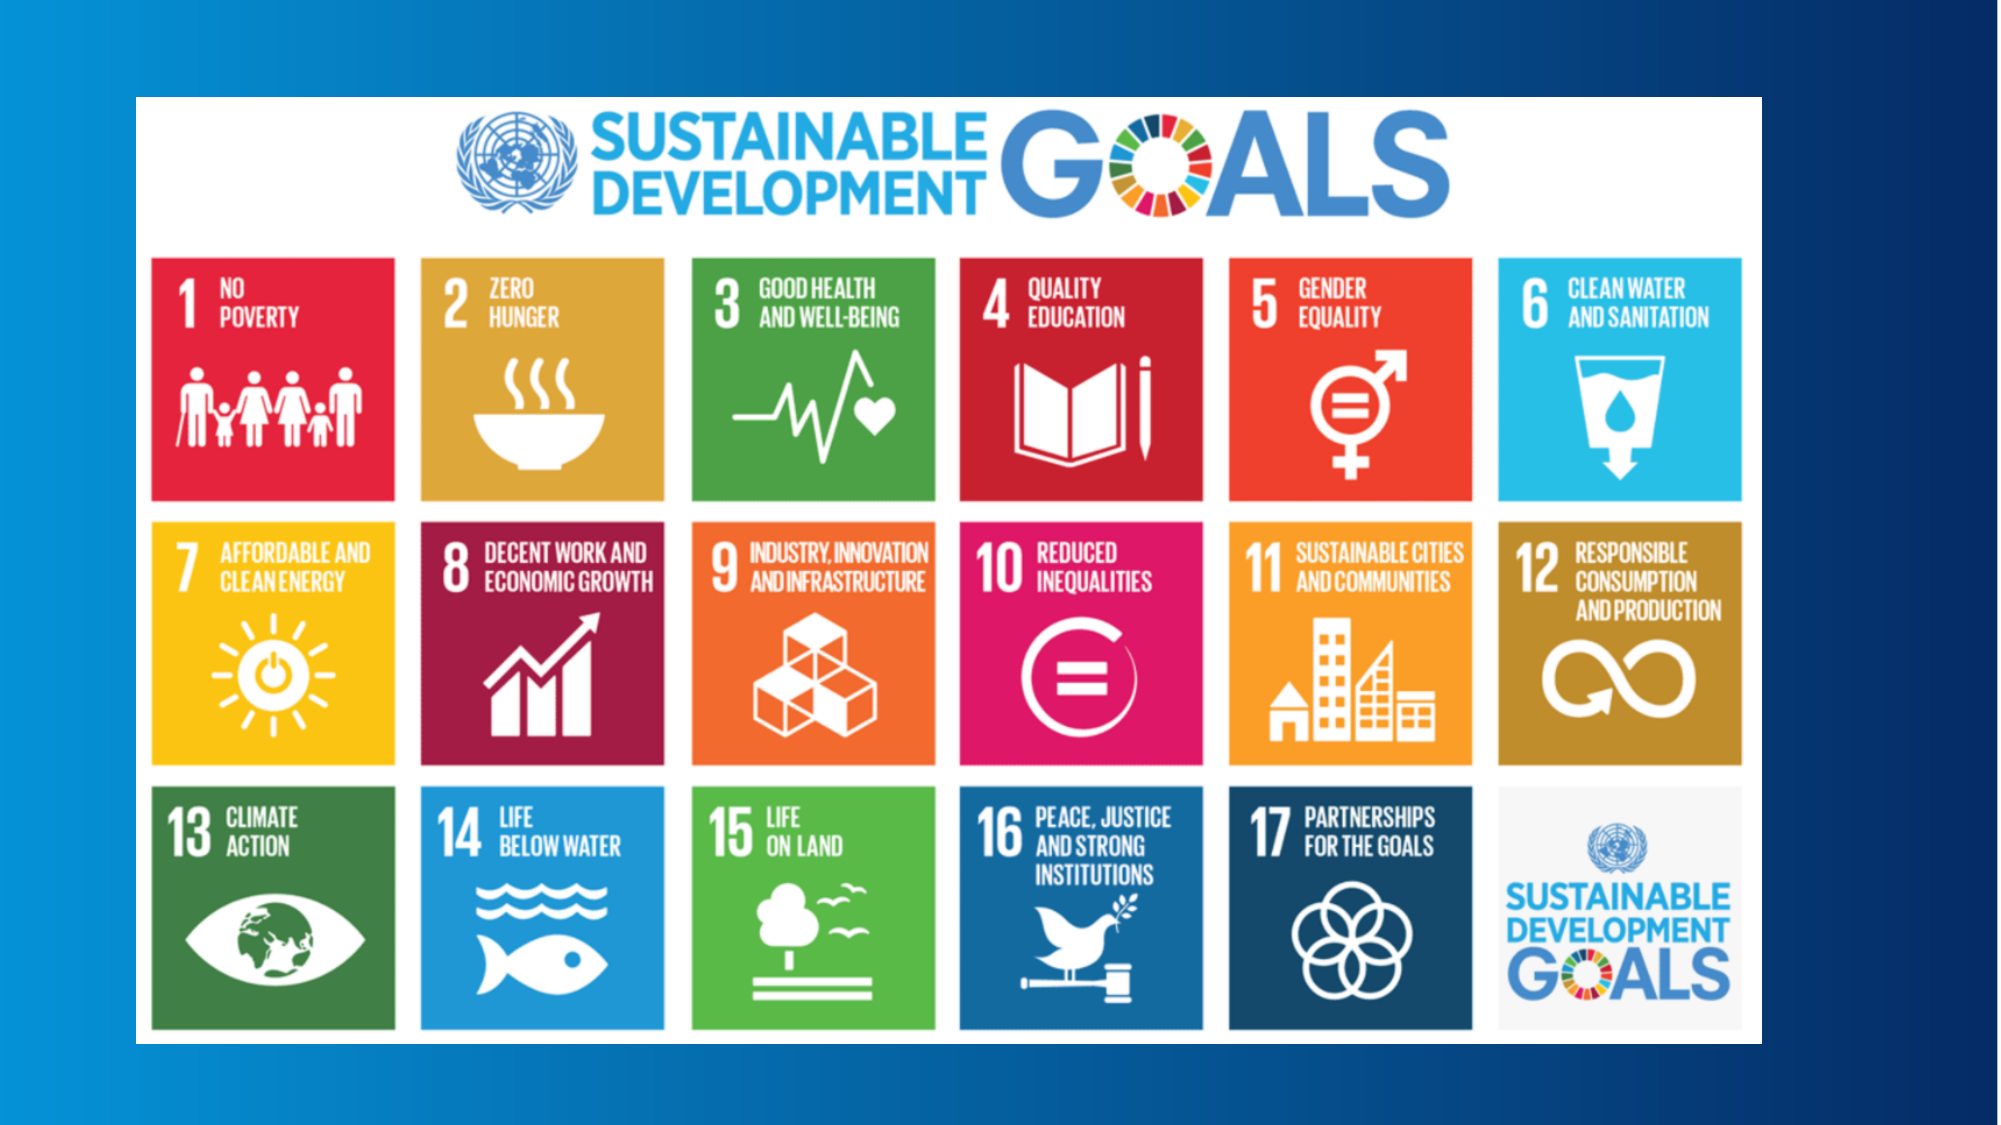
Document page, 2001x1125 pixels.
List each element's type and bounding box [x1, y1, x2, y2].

picture [137, 0, 1762, 1125]
